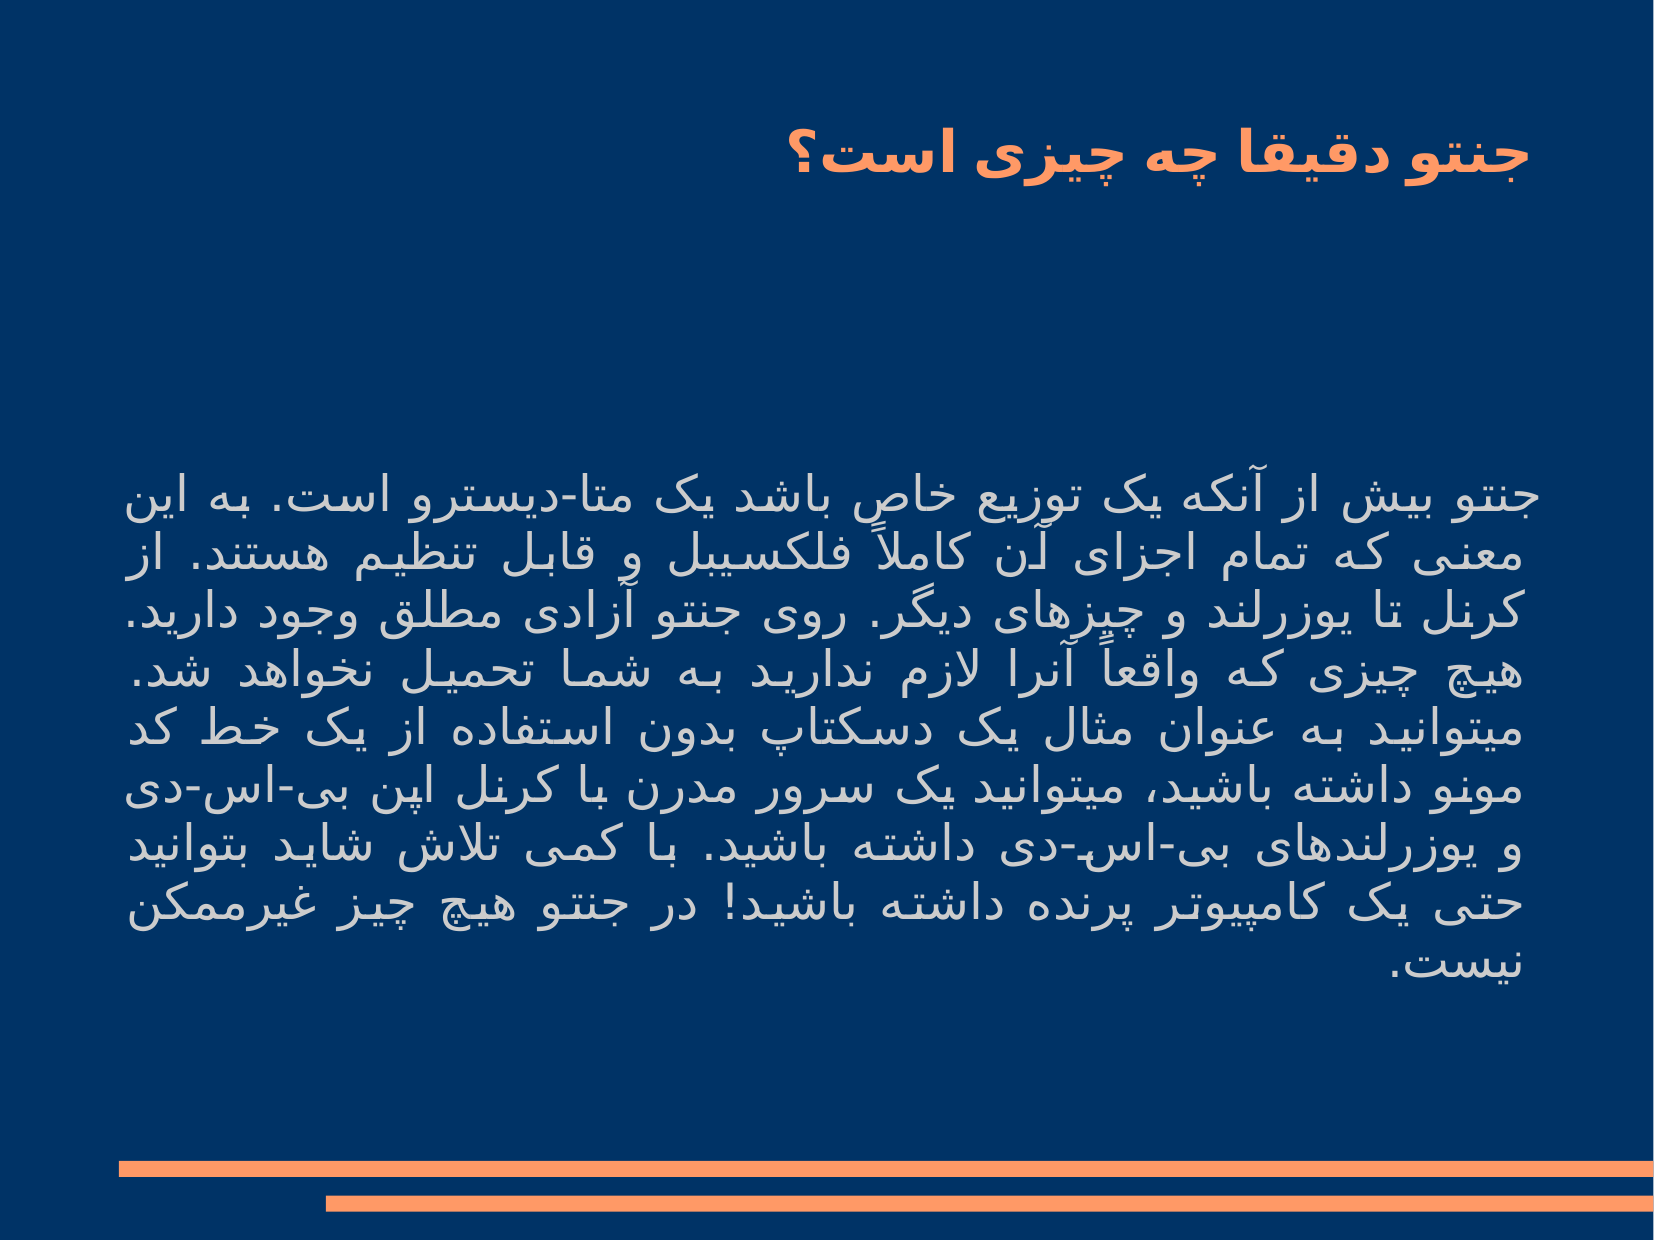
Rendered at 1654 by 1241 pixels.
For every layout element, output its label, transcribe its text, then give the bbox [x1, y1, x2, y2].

title جنتو دقیقا چه چیزی است؟ [121, 46, 1534, 254]
subtitle جنتو بیش از آنکه یک توزیع خاص باشد یک متا-دیسترو است. به این معنی که تمام اجزای آن کاملاً فلکسیبل و قابل تنظیم هستند. از کرنل تا یوزرلند و چیزهای دیگر. روی جنتو آزادی مطلق وجود دارید. هیچ چیزی که واقعاً آنرا لازم ندارید به شما تحمیل نخواهد شد. میتوانید به عنوان مثال یک دسکتاپ بدون استفاده از یک خط کد مونو داشته باشید، میتوانید یک سرور مدرن با کرنل اپن بی-اس-دی و یوزرلندهای بی-اس-دی داشته باشید. با کمی تلاش شاید بتوانید حتی یک کامپیوتر پرنده داشته باشید! در جنتو هیچ چیز غیرممکن نیست. [121, 322, 1561, 1133]
